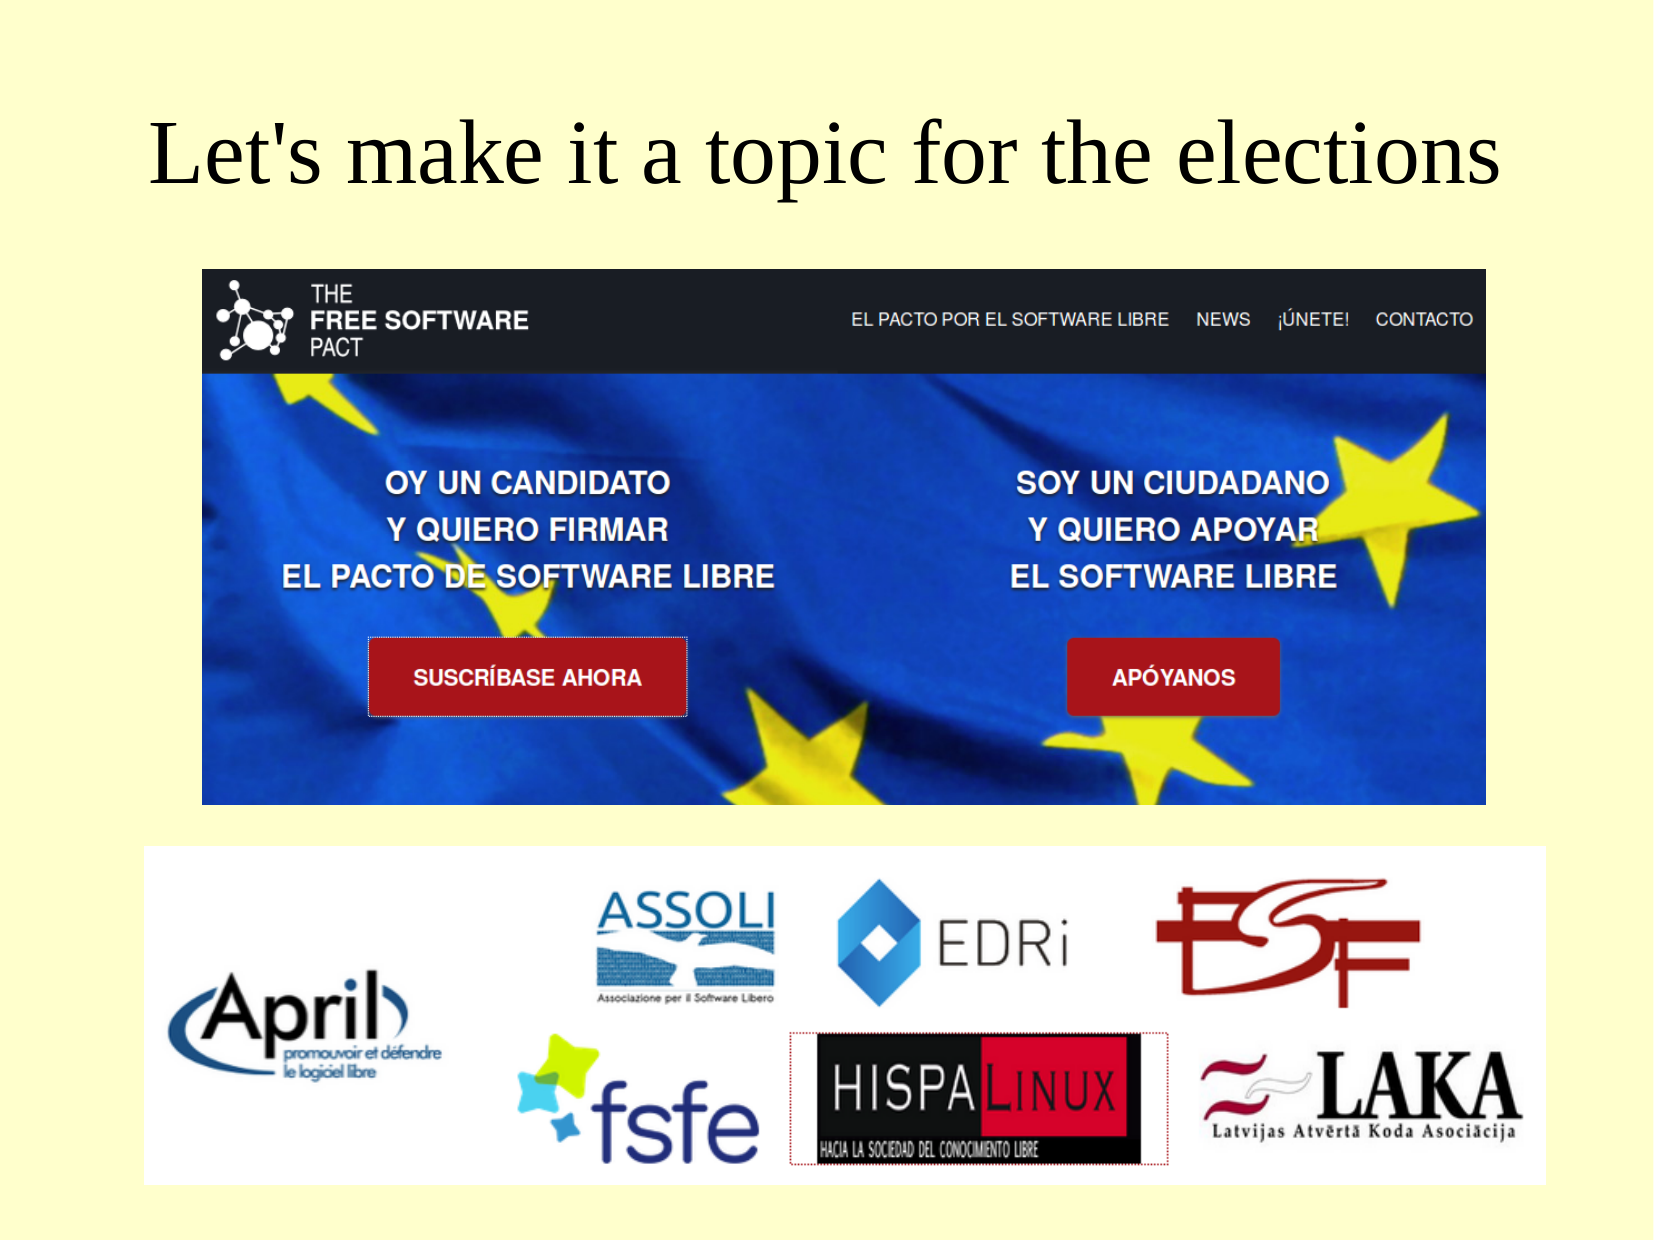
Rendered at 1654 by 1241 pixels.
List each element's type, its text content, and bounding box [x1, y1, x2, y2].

title Let's make it a topic for the elections [82, 49, 1571, 257]
picture [144, 846, 1546, 1186]
picture [202, 269, 1486, 805]
